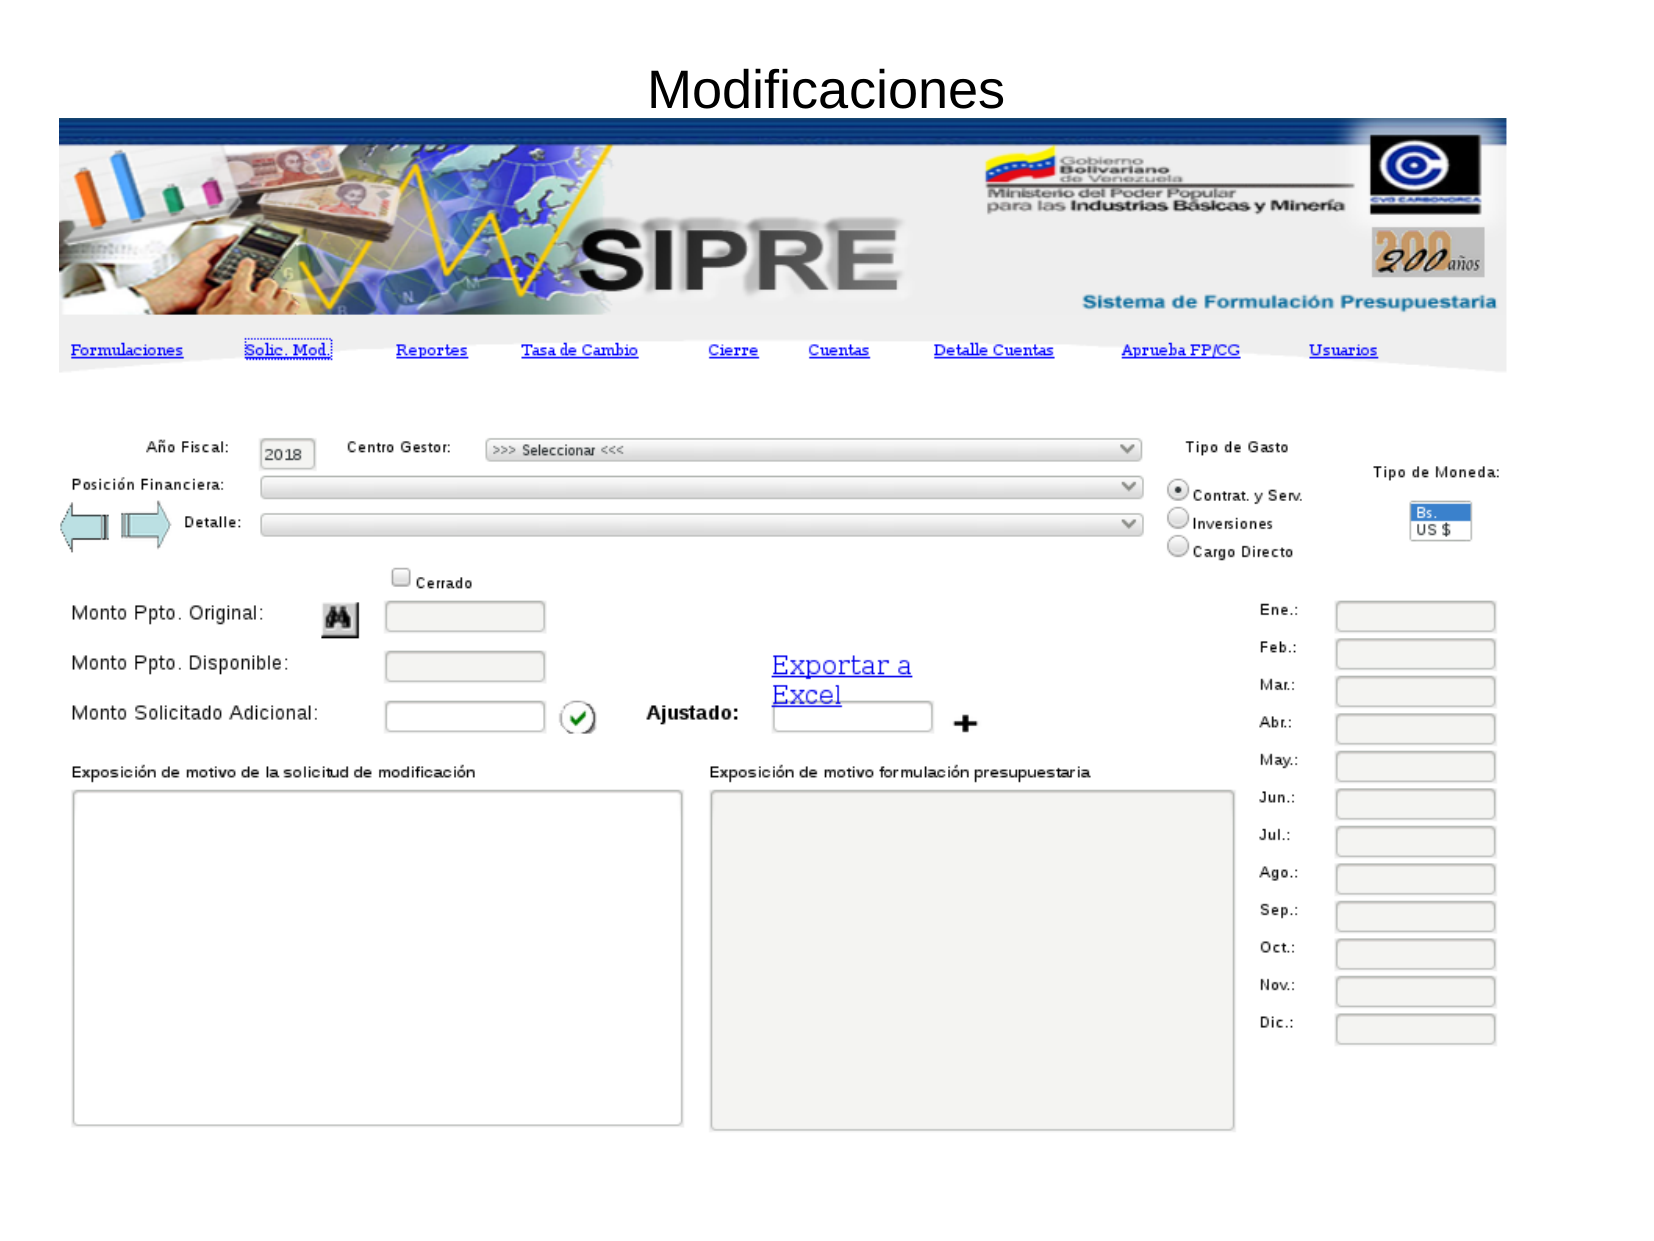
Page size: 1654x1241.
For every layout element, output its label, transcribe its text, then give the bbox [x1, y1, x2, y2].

picture [59, 118, 1654, 1231]
title Modificaciones [82, 49, 1571, 118]
